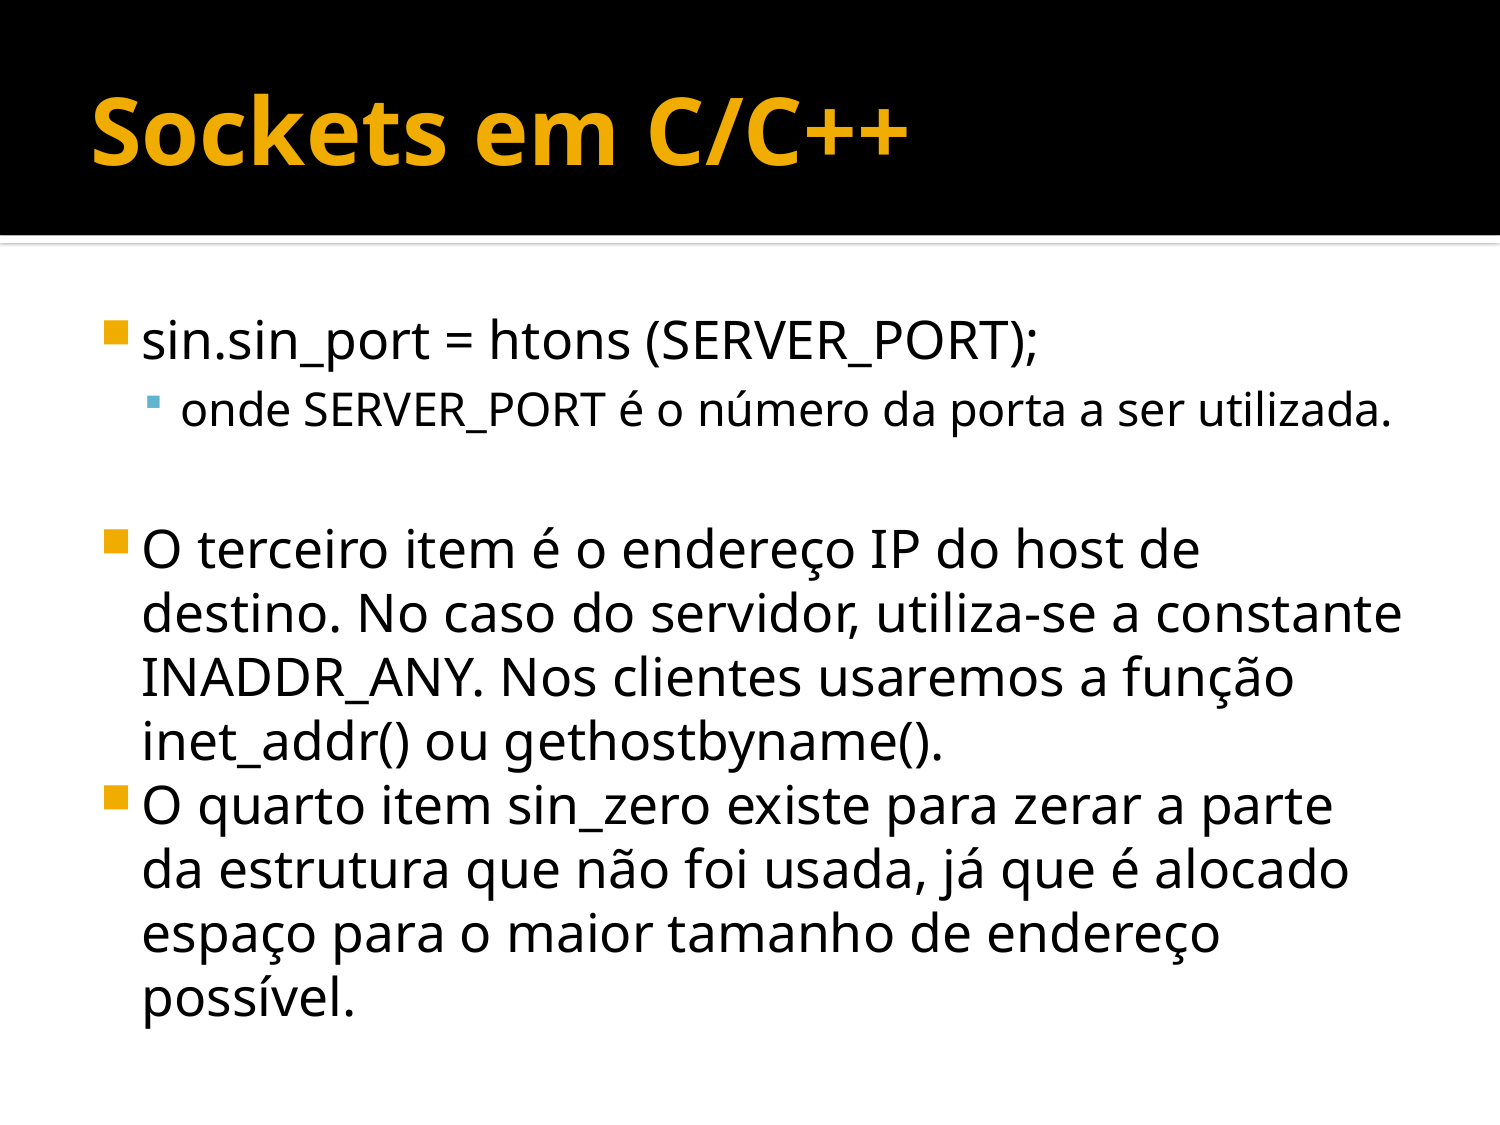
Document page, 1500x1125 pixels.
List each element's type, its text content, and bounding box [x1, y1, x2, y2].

title Sockets em C/C++ [75, 25, 1425, 231]
list sin.sin_port = htons (SERVER_PORT); onde SERVER_PORT é o número da porta a ser utilizada. O terceiro item é o endereço IP do host de destino. No caso do servidor, utiliza-se a constante INADDR_ANY. Nos clientes usaremos a função inet_addr() ou gethostbyname(). O quarto item sin_zero existe para zerar a parte da estrutura que não foi usada, já que é alocado espaço para o maior tamanho de endereço possível. [75, 291, 1425, 1050]
